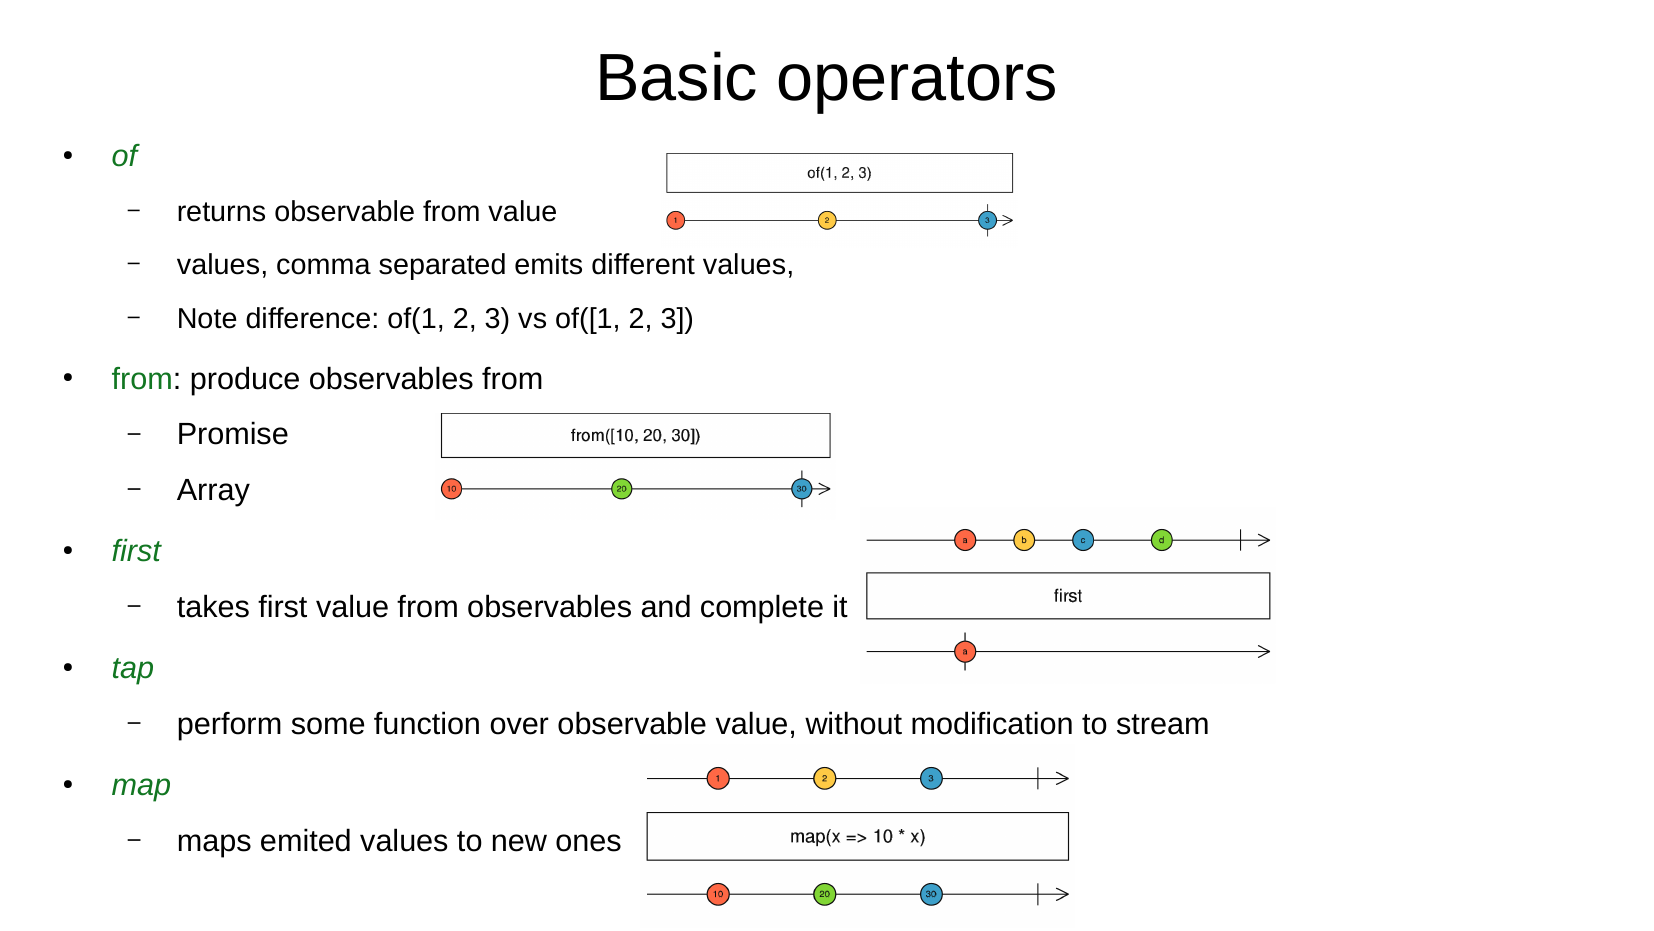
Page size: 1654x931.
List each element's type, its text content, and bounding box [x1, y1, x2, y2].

picture [640, 860, 1075, 928]
title Basic operators [82, 37, 1571, 119]
picture [661, 153, 1018, 249]
list of returns observable from value values, comma separated emits different values, Note difference: of(1, 2, 3) vs of([1, 2, 3]) from: produce observables from Promise Array first takes first value from observables and complete it tap perform some function over observable value, without modification to stream map maps emited values to new ones [46, 139, 1606, 860]
picture [435, 413, 836, 520]
picture [860, 507, 1276, 684]
